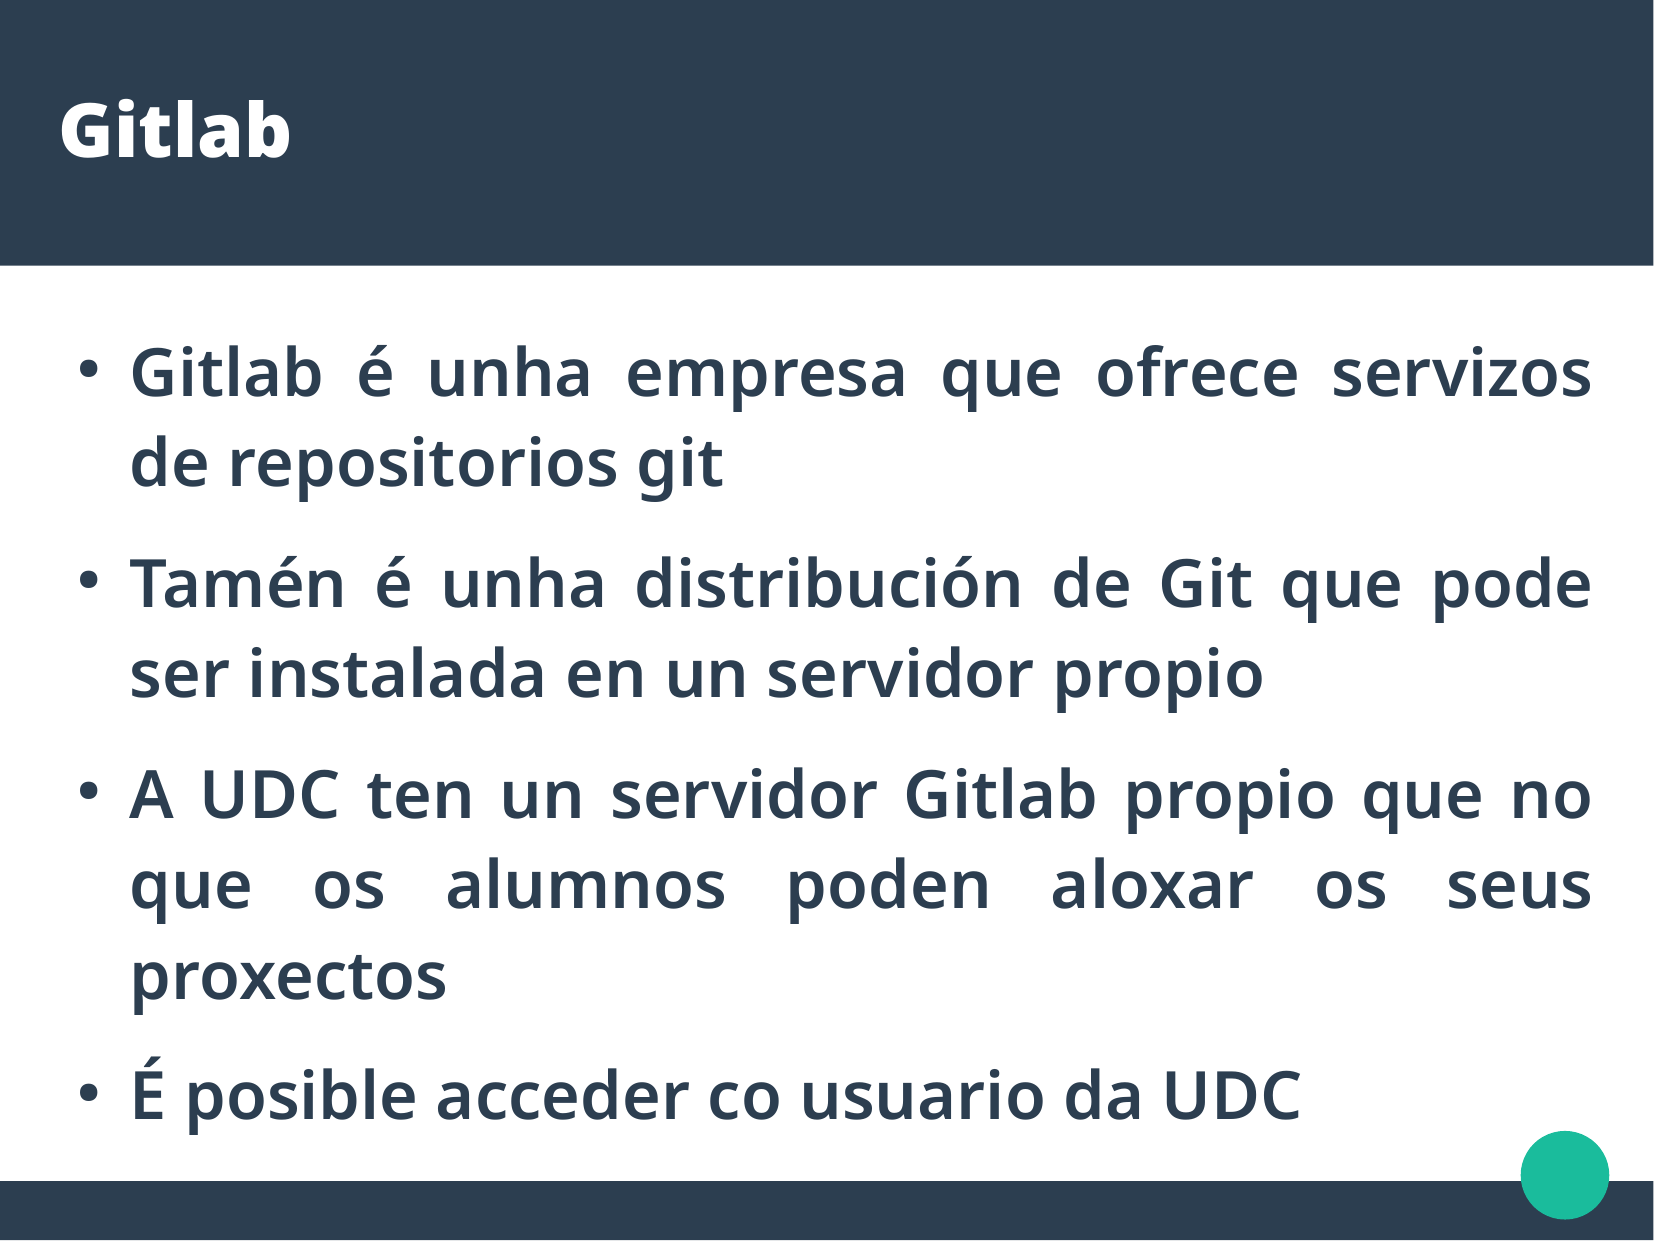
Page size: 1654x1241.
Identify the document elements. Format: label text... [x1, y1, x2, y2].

title Gitlab [59, 49, 1595, 207]
list Gitlab é unha empresa que ofrece servizos de repositorios git Tamén é unha distribución de Git que pode ser instalada en un servidor propio A UDC ten un servidor Gitlab propio que no que os alumnos poden aloxar os seus proxectos É posible acceder co usuario da UDC [59, 324, 1595, 1152]
